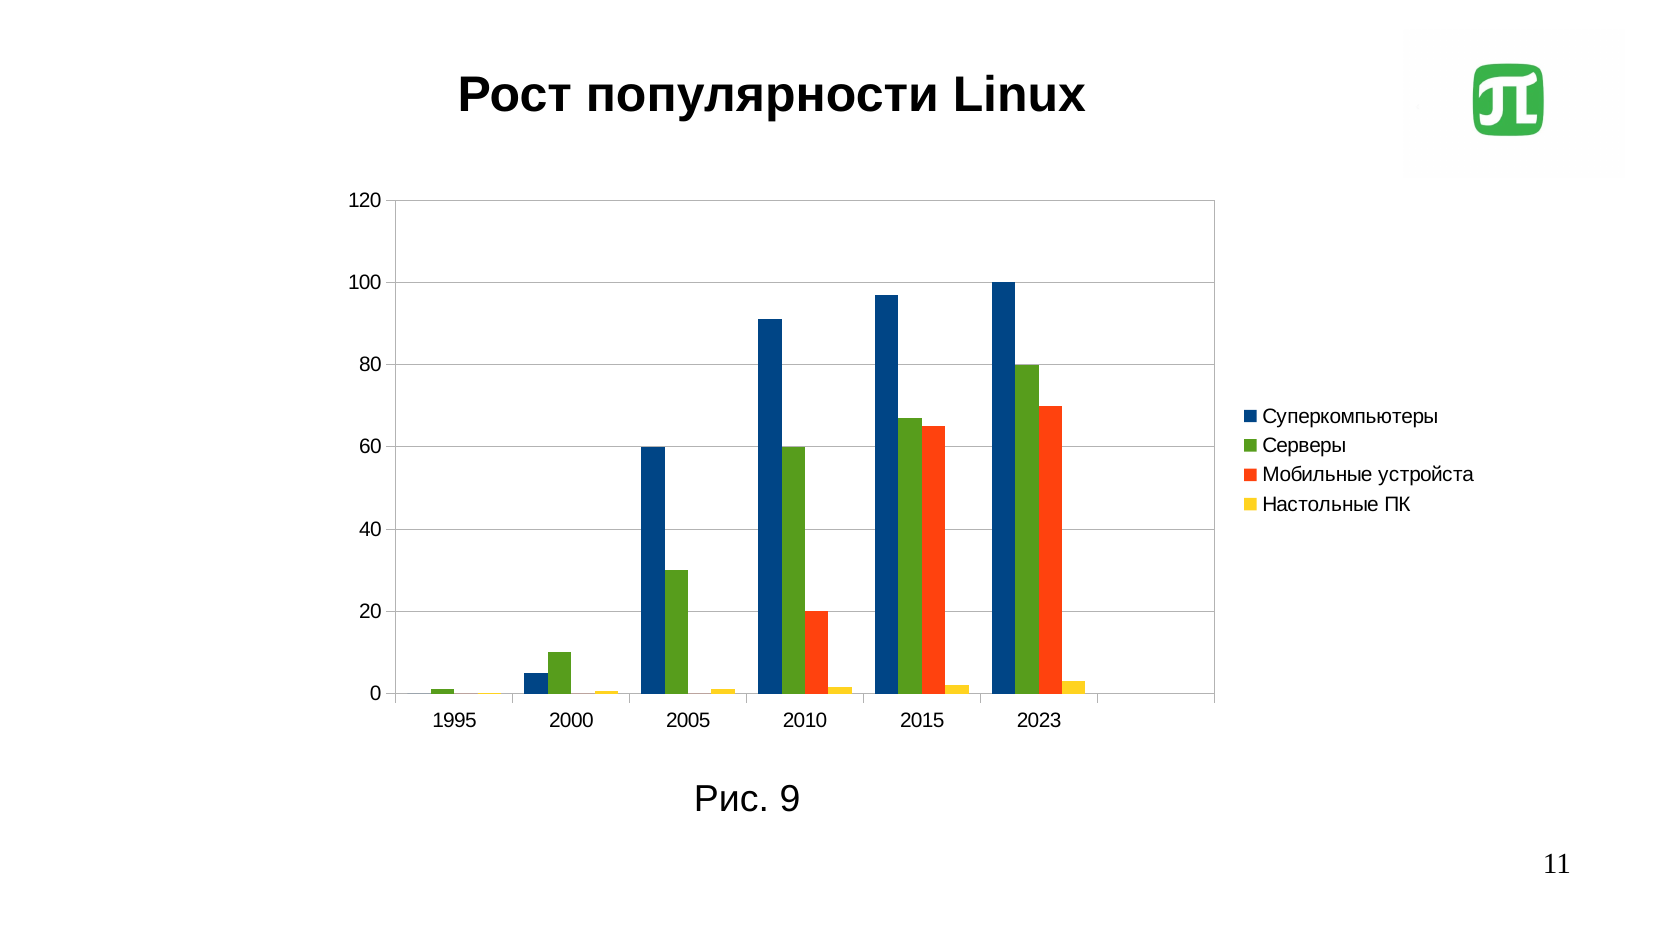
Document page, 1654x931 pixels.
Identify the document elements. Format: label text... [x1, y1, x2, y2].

text_box Рис. 9 [679, 769, 1063, 827]
picture [1403, 29, 1625, 178]
chart [324, 177, 1493, 744]
text_box Рост популярности Linux [442, 59, 1152, 188]
